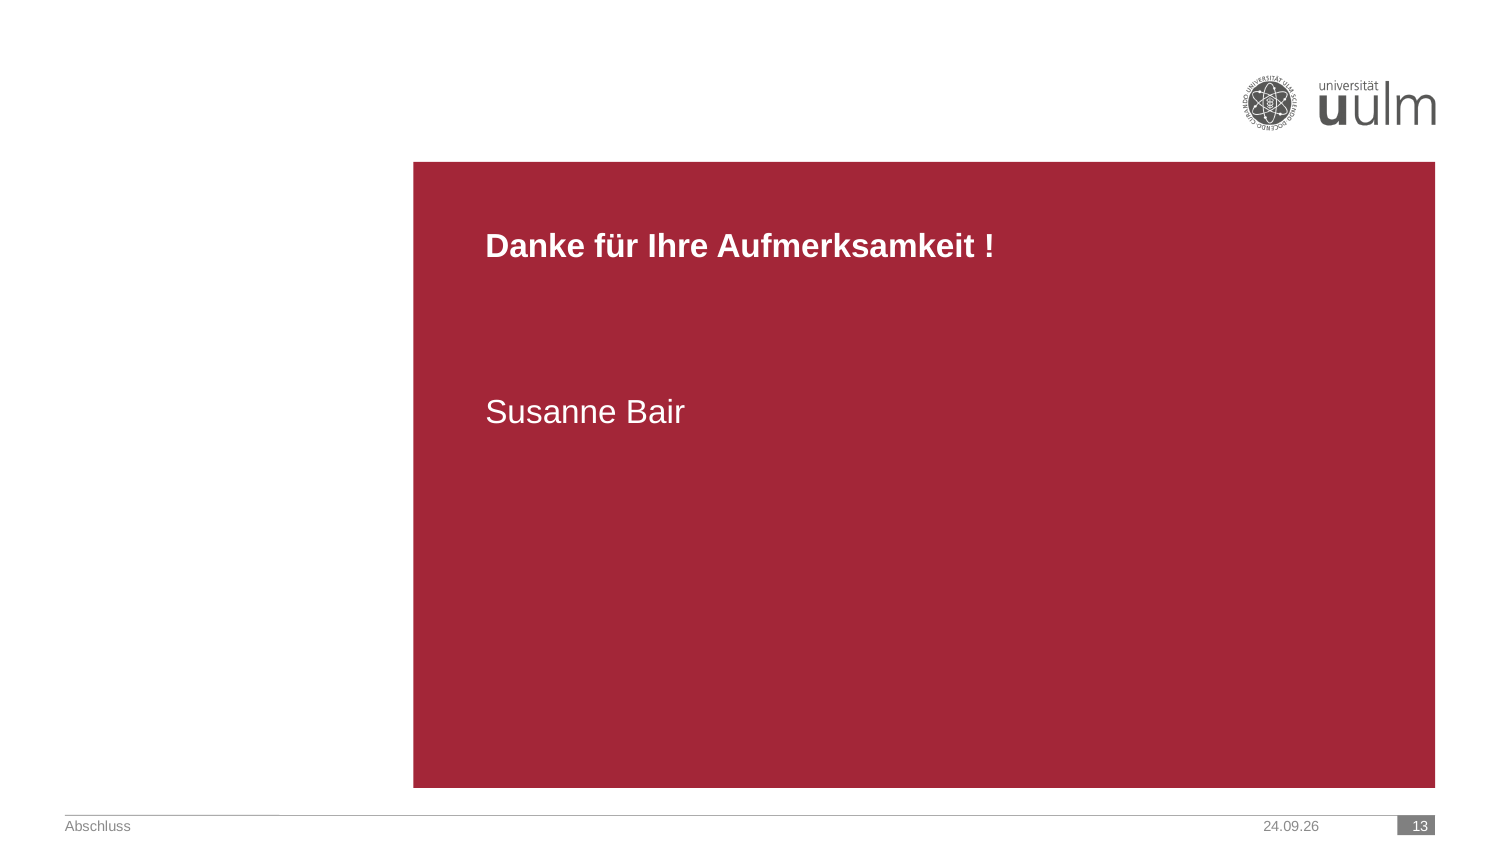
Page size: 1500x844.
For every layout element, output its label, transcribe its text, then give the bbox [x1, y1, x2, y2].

text_box [413, 161, 1436, 788]
text_box 01.12.21 [1263, 816, 1393, 837]
text_box Danke für Ihre Aufmerksamkeit ! Susanne Bair [485, 223, 1406, 632]
text_box <number> [1393, 816, 1429, 839]
picture [1242, 75, 1436, 131]
text_box Abschluss [64, 816, 1254, 837]
